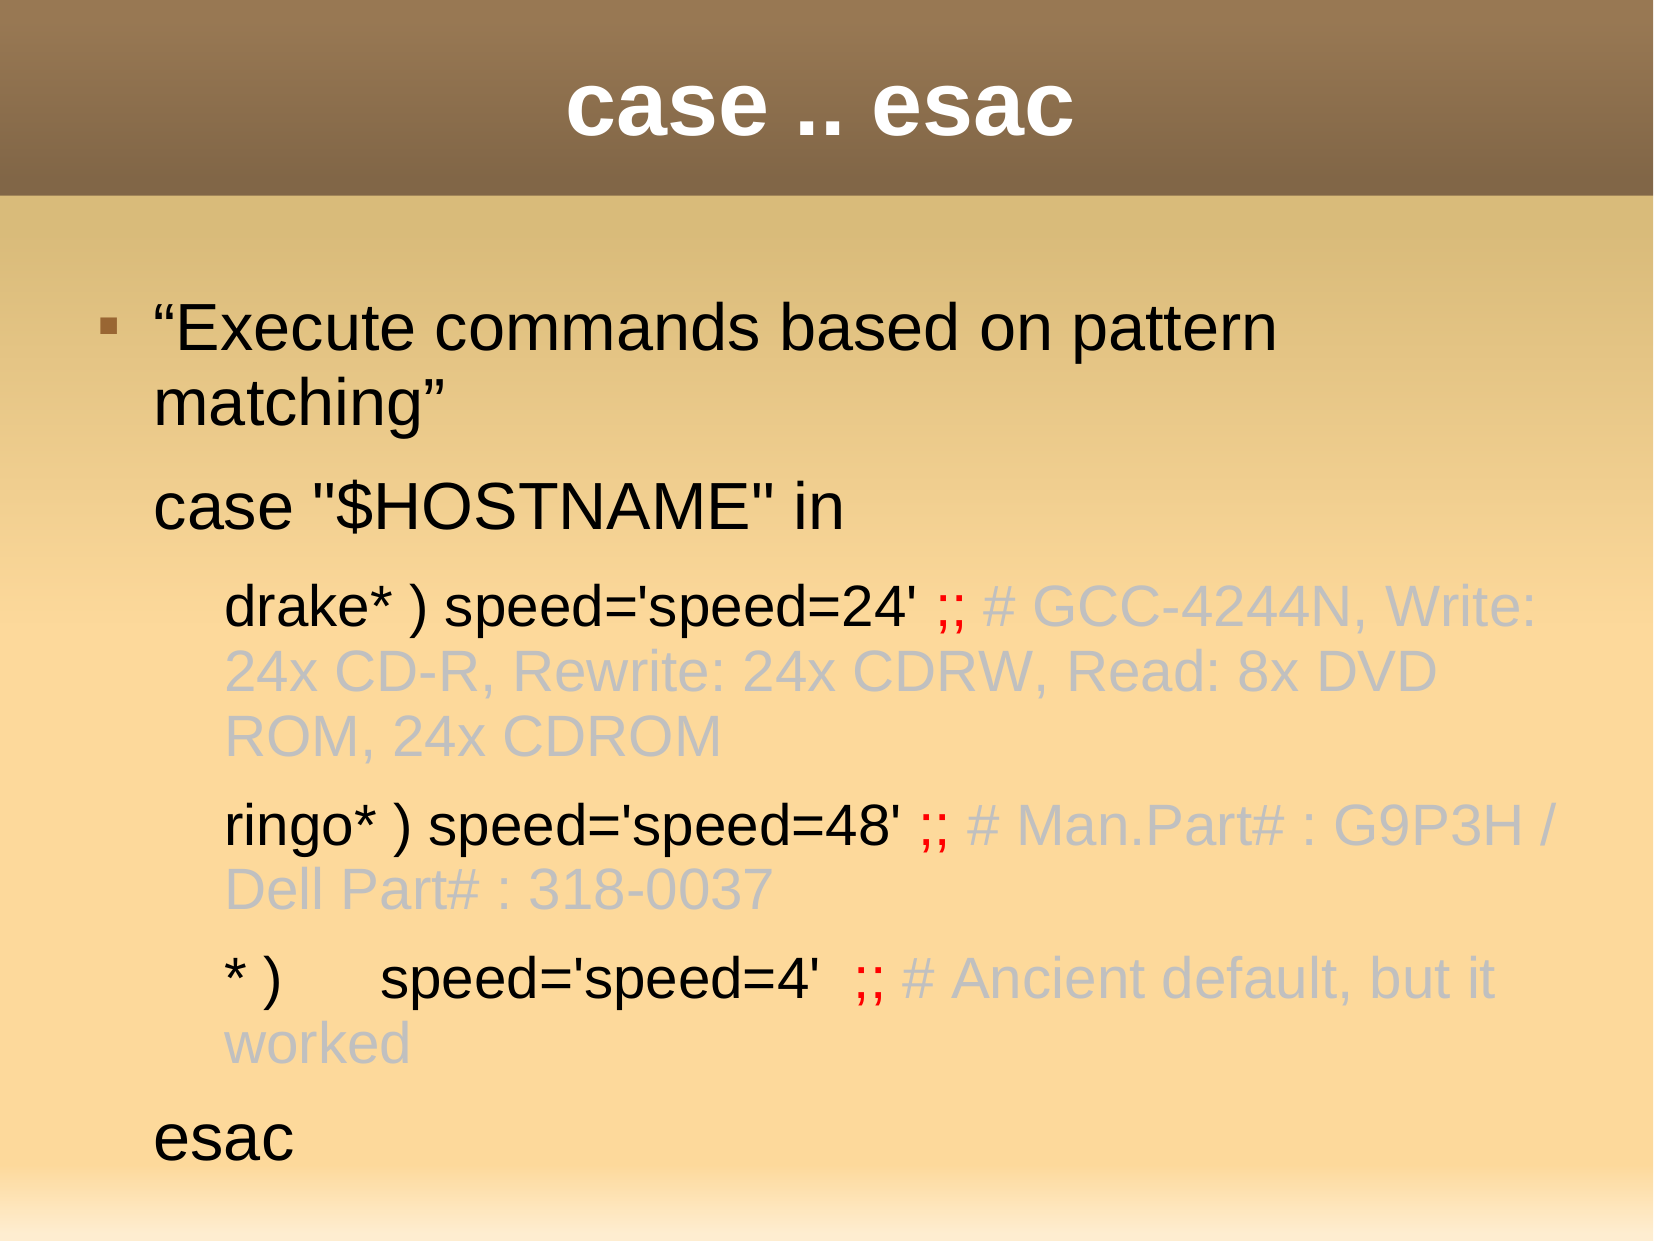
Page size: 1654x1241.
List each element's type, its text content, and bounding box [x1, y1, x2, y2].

picture [0, 0, 1654, 1241]
title case .. esac [76, 0, 1565, 208]
list “Execute commands based on pattern matching” case "$HOSTNAME" in drake* ) speed='speed=24' ;; # GCC-4244N, Write: 24x CD-R, Rewrite: 24x CDRW, Read: 8x DVD ROM, 24x CDROM ringo* ) speed='speed=48' ;; # Man.Part# : G9P3H / Dell Part# : 318-0037 * ) speed='speed=4' ;; # Ancient default, but it worked esac [82, 290, 1571, 1175]
